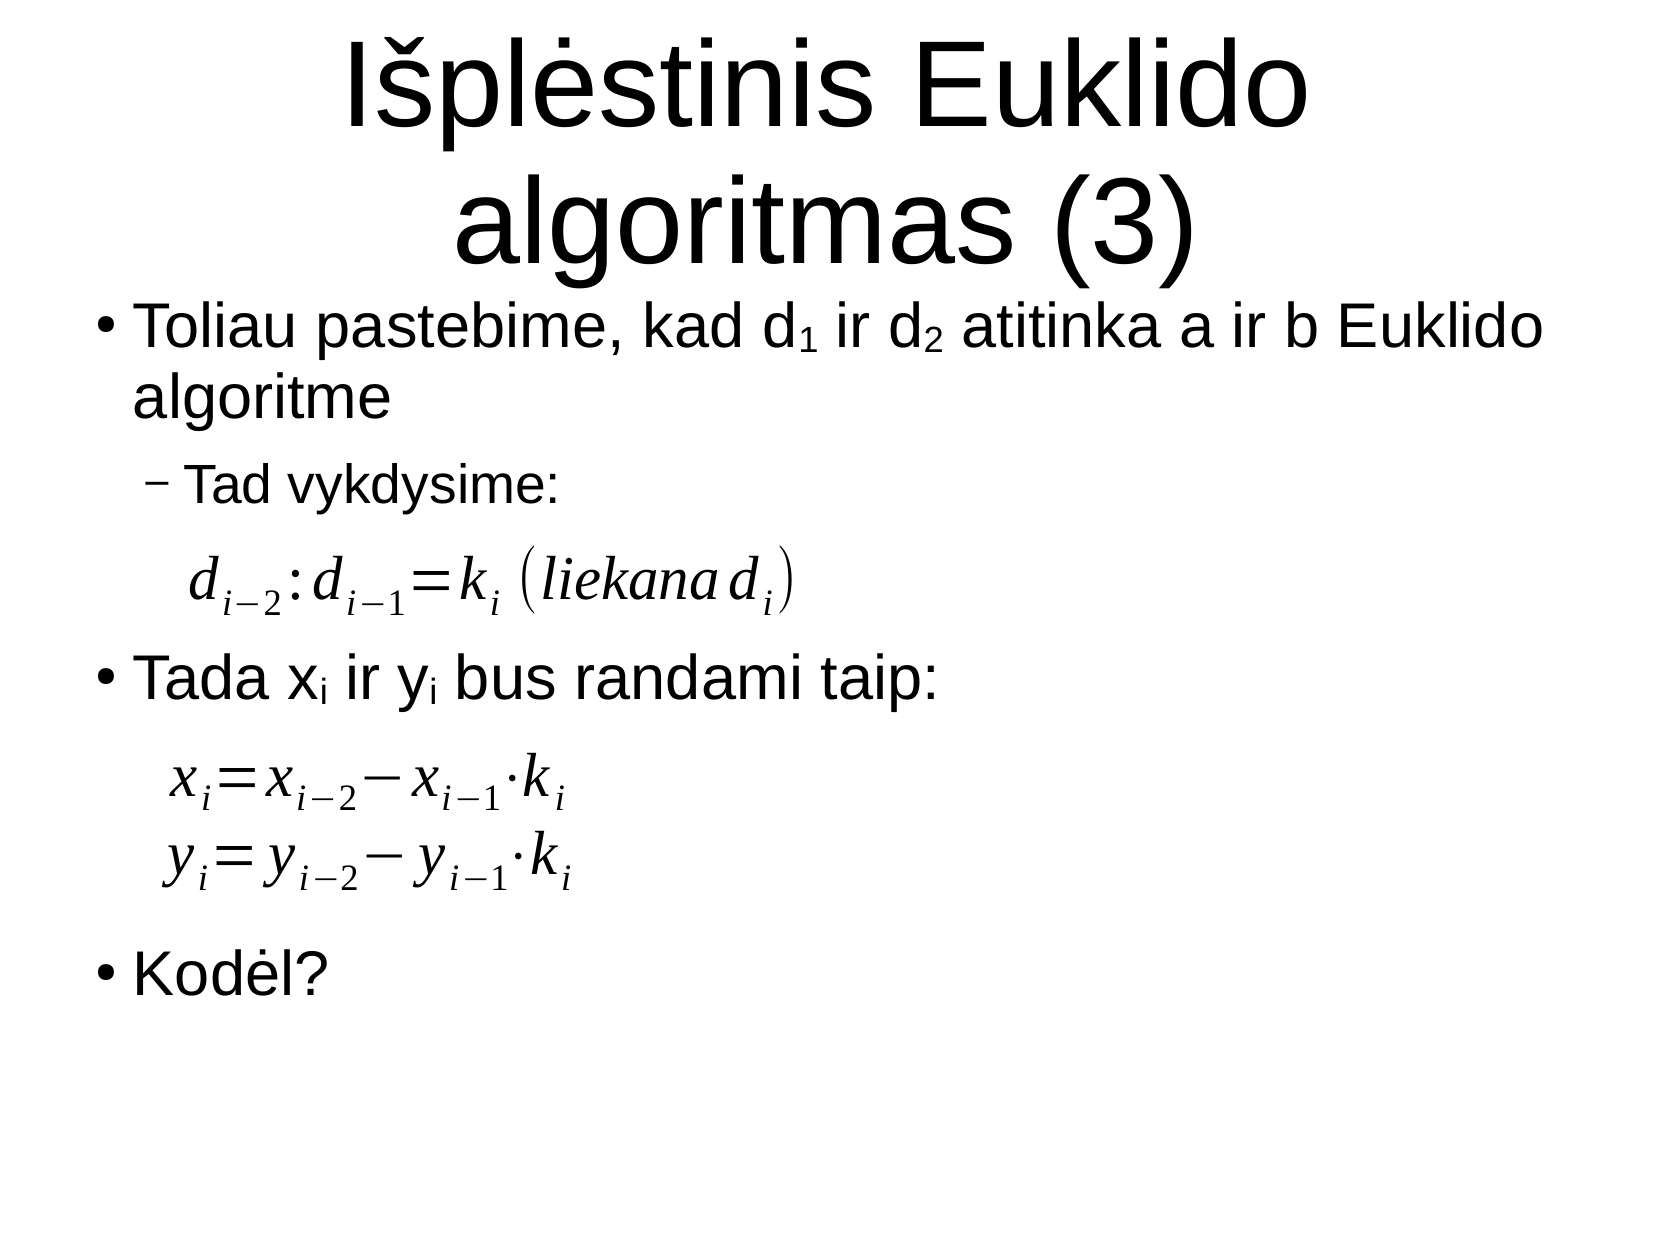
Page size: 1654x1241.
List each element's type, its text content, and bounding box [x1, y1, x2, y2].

chart [180, 543, 803, 623]
title Išplėstinis Euklido algoritmas (3) [82, 16, 1571, 290]
list Toliau pastebime, kad d1 ir d2 atitinka a ir b Euklido algoritme Tad vykdysime: Tada xi ir yi bus randami taip: Kodėl? [82, 290, 1571, 1010]
chart [153, 740, 579, 898]
